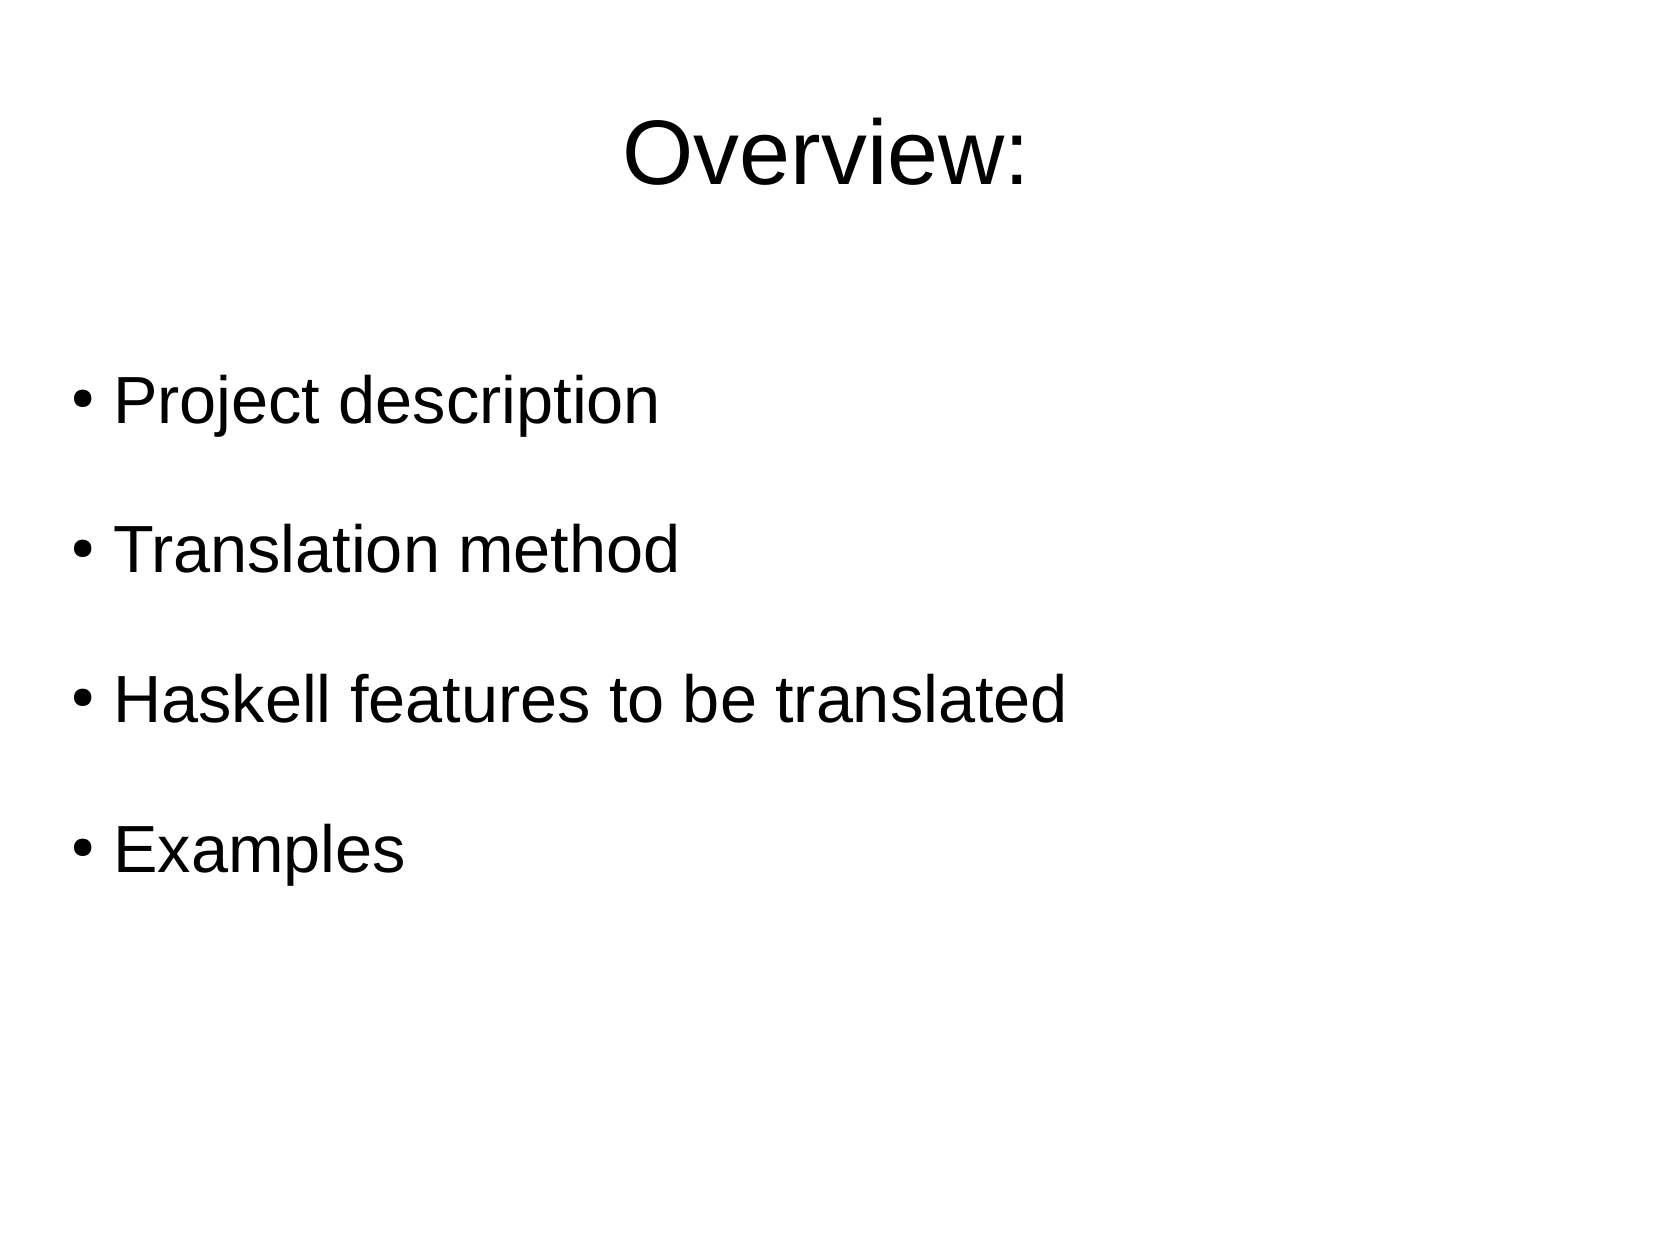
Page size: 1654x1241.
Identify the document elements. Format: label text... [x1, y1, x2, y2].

title Overview: [82, 49, 1571, 257]
subtitle Project description Translation method Haskell features to be translated Examples [70, 290, 1559, 1109]
